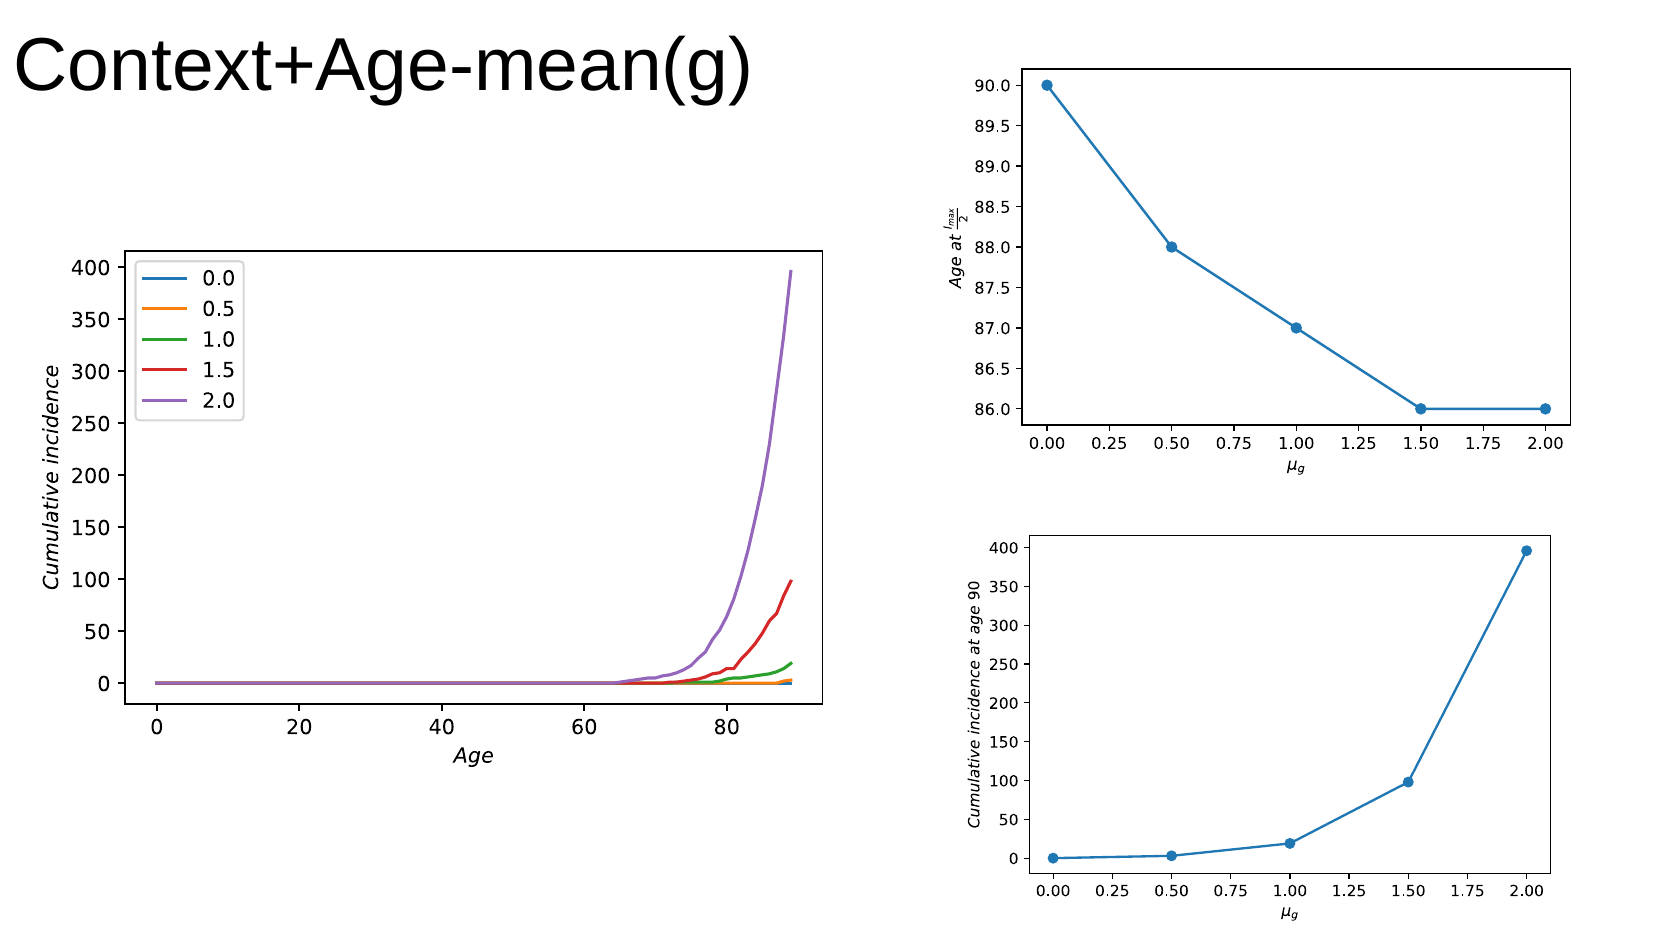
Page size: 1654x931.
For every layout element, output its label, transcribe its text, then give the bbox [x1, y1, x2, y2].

picture [933, 11, 1642, 931]
title Context+Age-mean(g) [0, 0, 1004, 142]
picture [11, 178, 914, 780]
